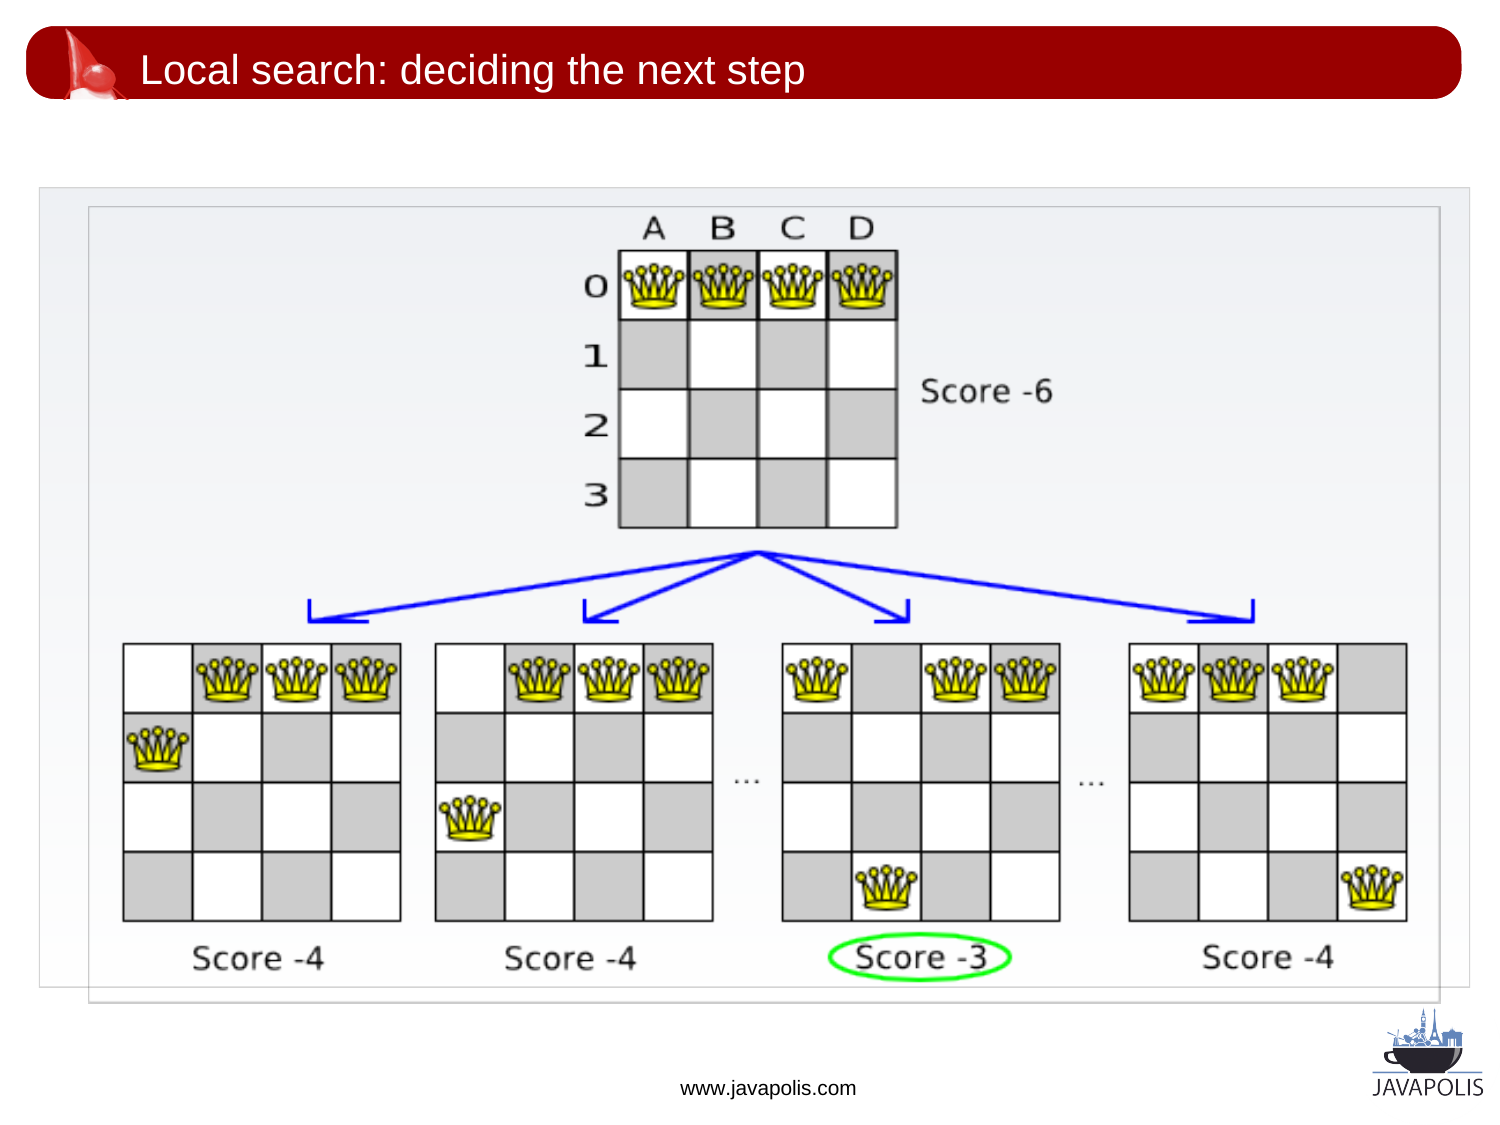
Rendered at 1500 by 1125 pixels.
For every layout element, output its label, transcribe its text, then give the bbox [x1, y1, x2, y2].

picture [88, 206, 1441, 1004]
picture [62, 28, 125, 100]
picture [1366, 1006, 1500, 1125]
title Local search: deciding the next step [125, 0, 1450, 101]
